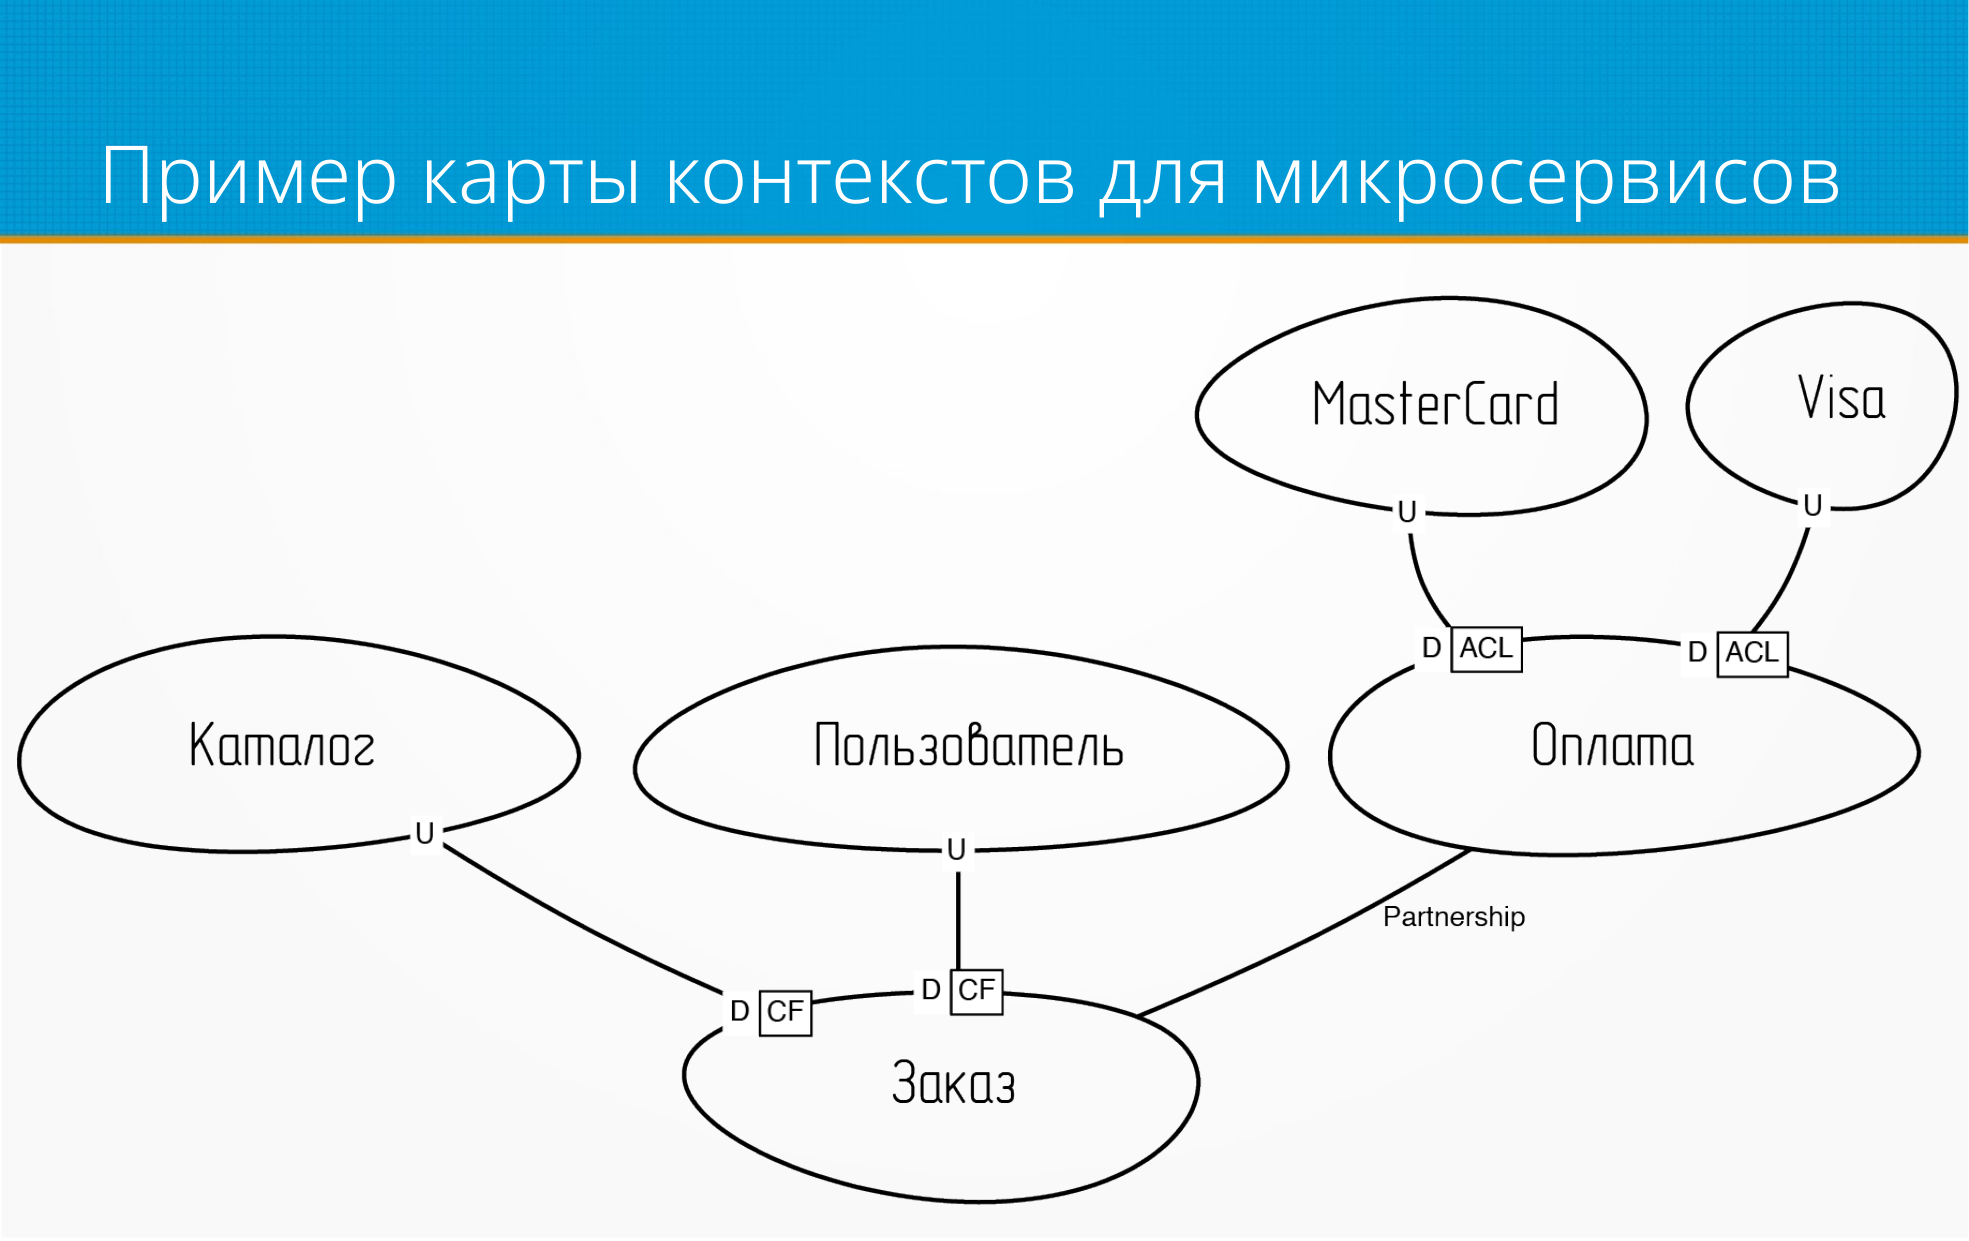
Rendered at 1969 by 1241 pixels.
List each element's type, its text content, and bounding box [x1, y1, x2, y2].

title Пример карты контекстов для микросервисов [98, 19, 1870, 227]
picture [0, 233, 1969, 1241]
